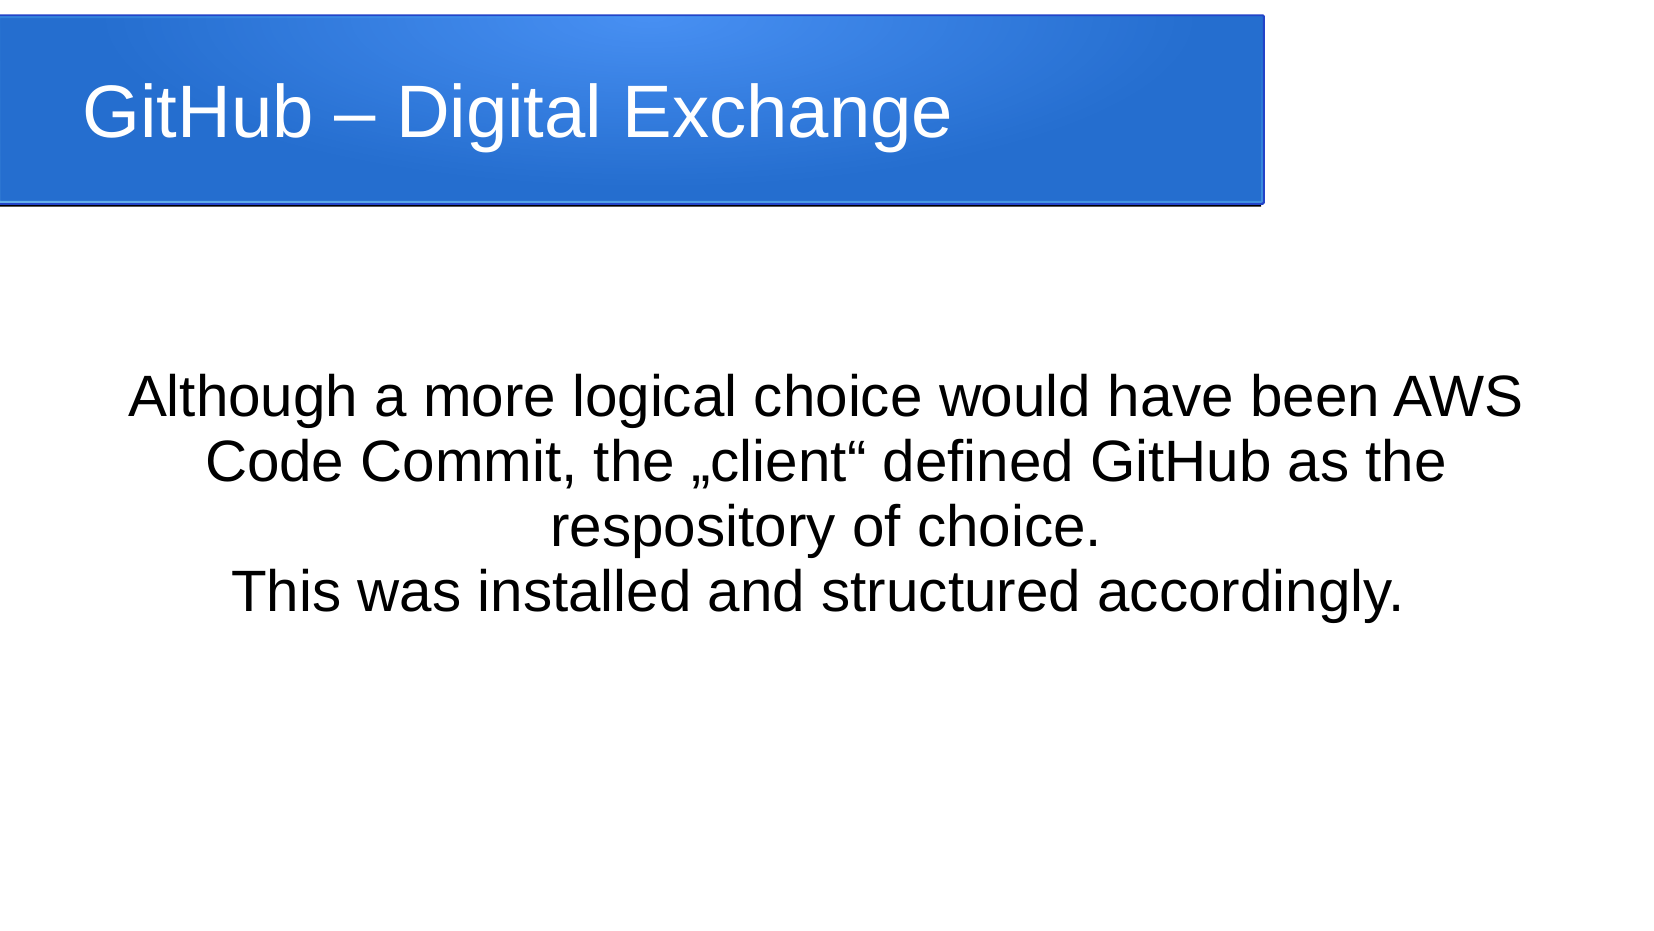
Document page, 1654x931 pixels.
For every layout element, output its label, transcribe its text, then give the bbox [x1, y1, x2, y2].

title GitHub – Digital Exchange [82, 35, 1235, 189]
subtitle Although a more logical choice would have been AWS Code Commit, the „client“ defined GitHub as the respository of choice. This was installed and structured accordingly. [82, 224, 1571, 764]
